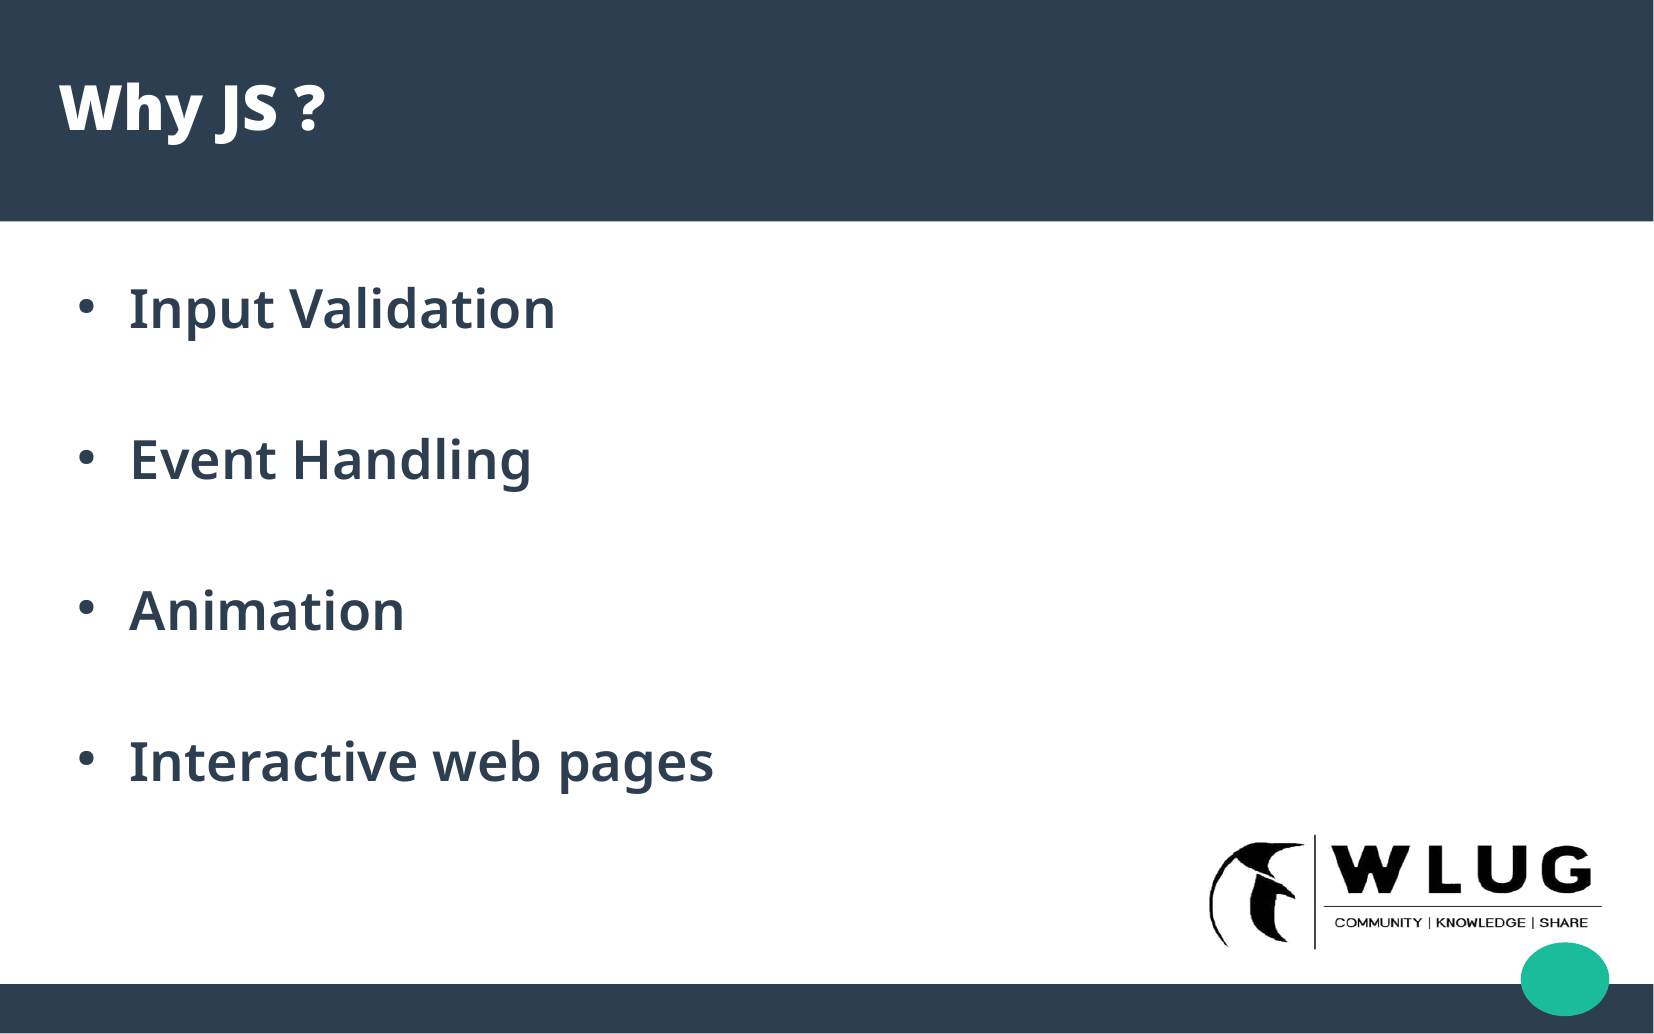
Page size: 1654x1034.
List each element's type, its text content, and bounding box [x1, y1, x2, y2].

picture [1182, 826, 1616, 955]
list Input Validation Event Handling Animation Interactive web pages [59, 270, 1595, 960]
title Why JS ? [59, 41, 1595, 173]
